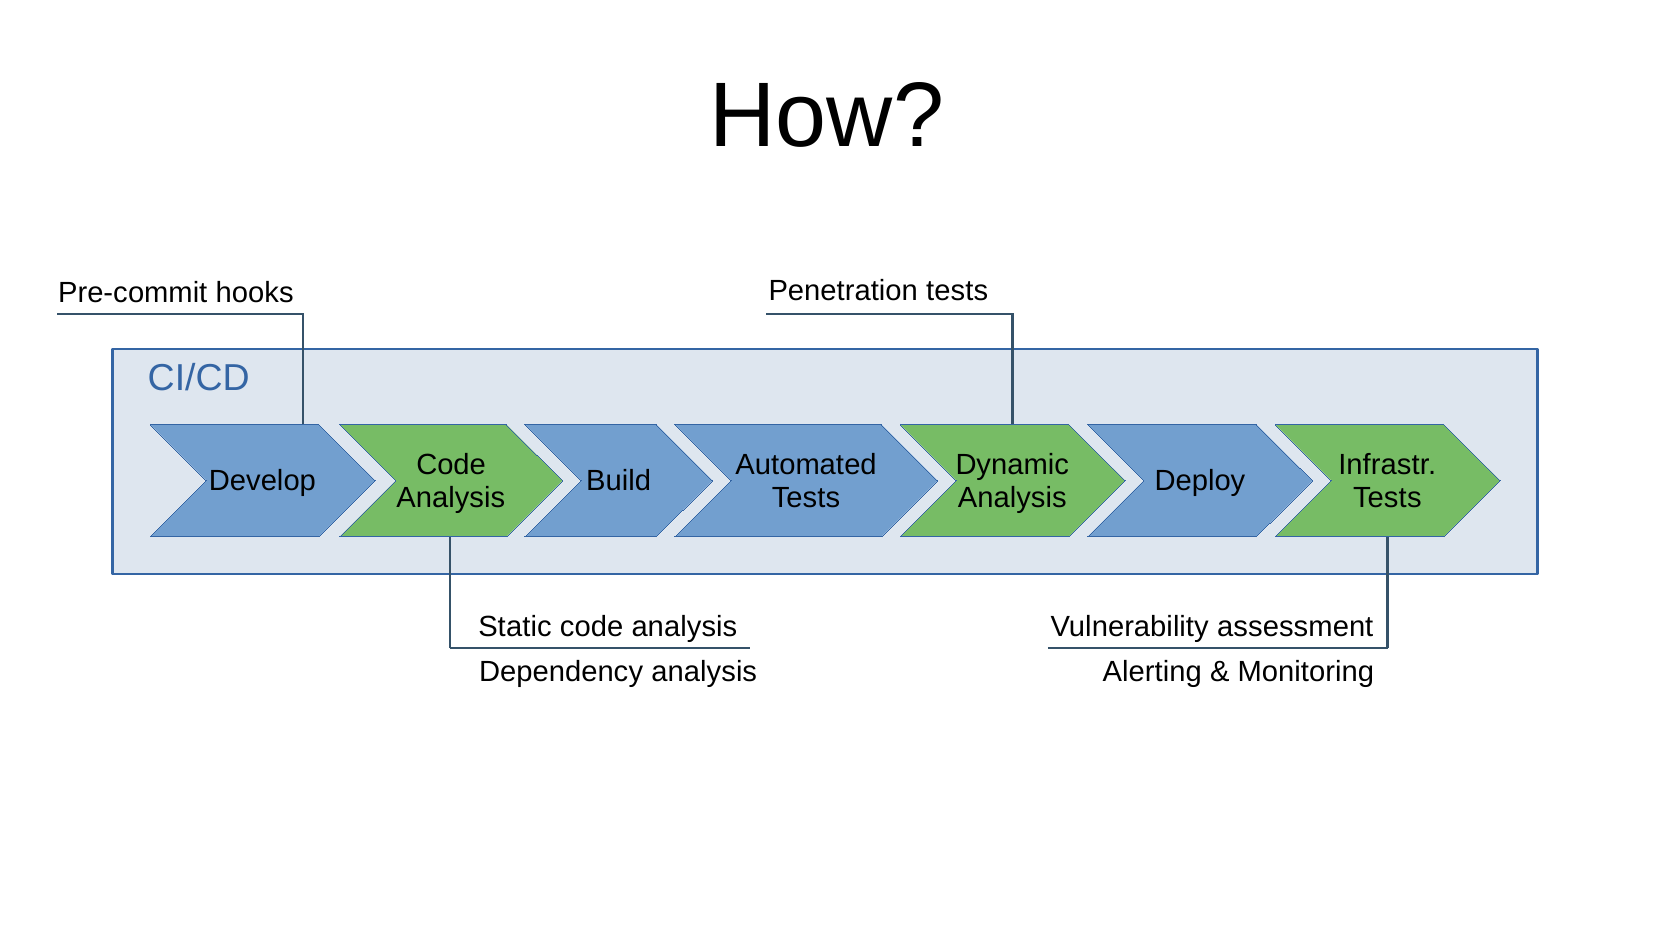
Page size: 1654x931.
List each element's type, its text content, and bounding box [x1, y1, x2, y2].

text_box Vulnerability assessment [1035, 602, 1389, 650]
text_box Alerting & Monitoring [1088, 647, 1390, 696]
text_box Build [524, 424, 713, 537]
text_box Infrastr. Tests [1275, 424, 1501, 537]
text_box Penetration tests [753, 266, 1004, 314]
text_box Automated Tests [674, 424, 938, 537]
text_box Code Analysis [339, 424, 563, 537]
text_box Dynamic Analysis [900, 424, 1126, 537]
text_box Deploy [1087, 424, 1313, 537]
text_box Static code analysis [463, 602, 753, 647]
text_box Pre-commit hooks [43, 268, 310, 317]
text_box Dependency analysis [464, 647, 773, 696]
text_box Develop [150, 424, 376, 537]
title How? [82, 37, 1571, 193]
text_box CI/CD [132, 349, 265, 407]
text_box [112, 349, 1538, 575]
